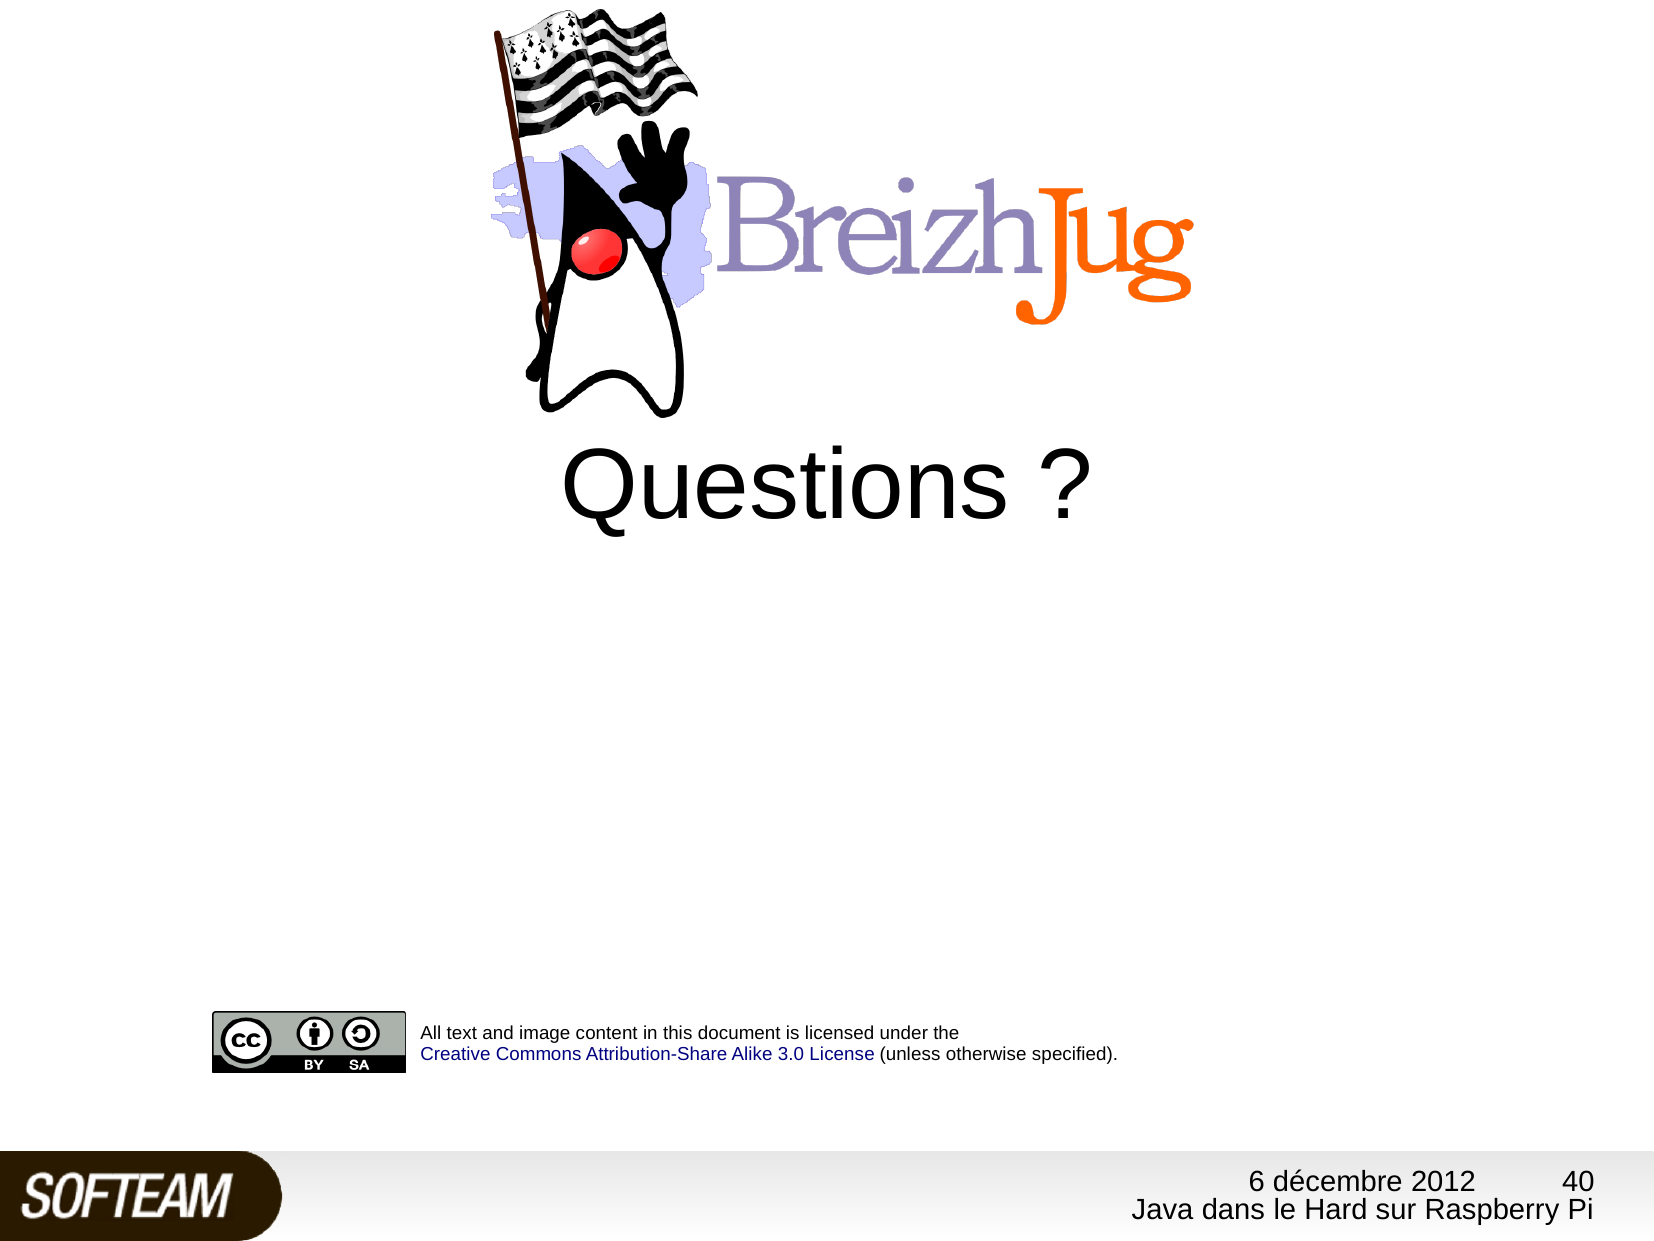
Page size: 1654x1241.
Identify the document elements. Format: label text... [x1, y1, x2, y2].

picture [473, 0, 1211, 395]
picture [212, 1011, 406, 1073]
title Questions ? [191, 395, 1462, 573]
picture [0, 1151, 286, 1241]
